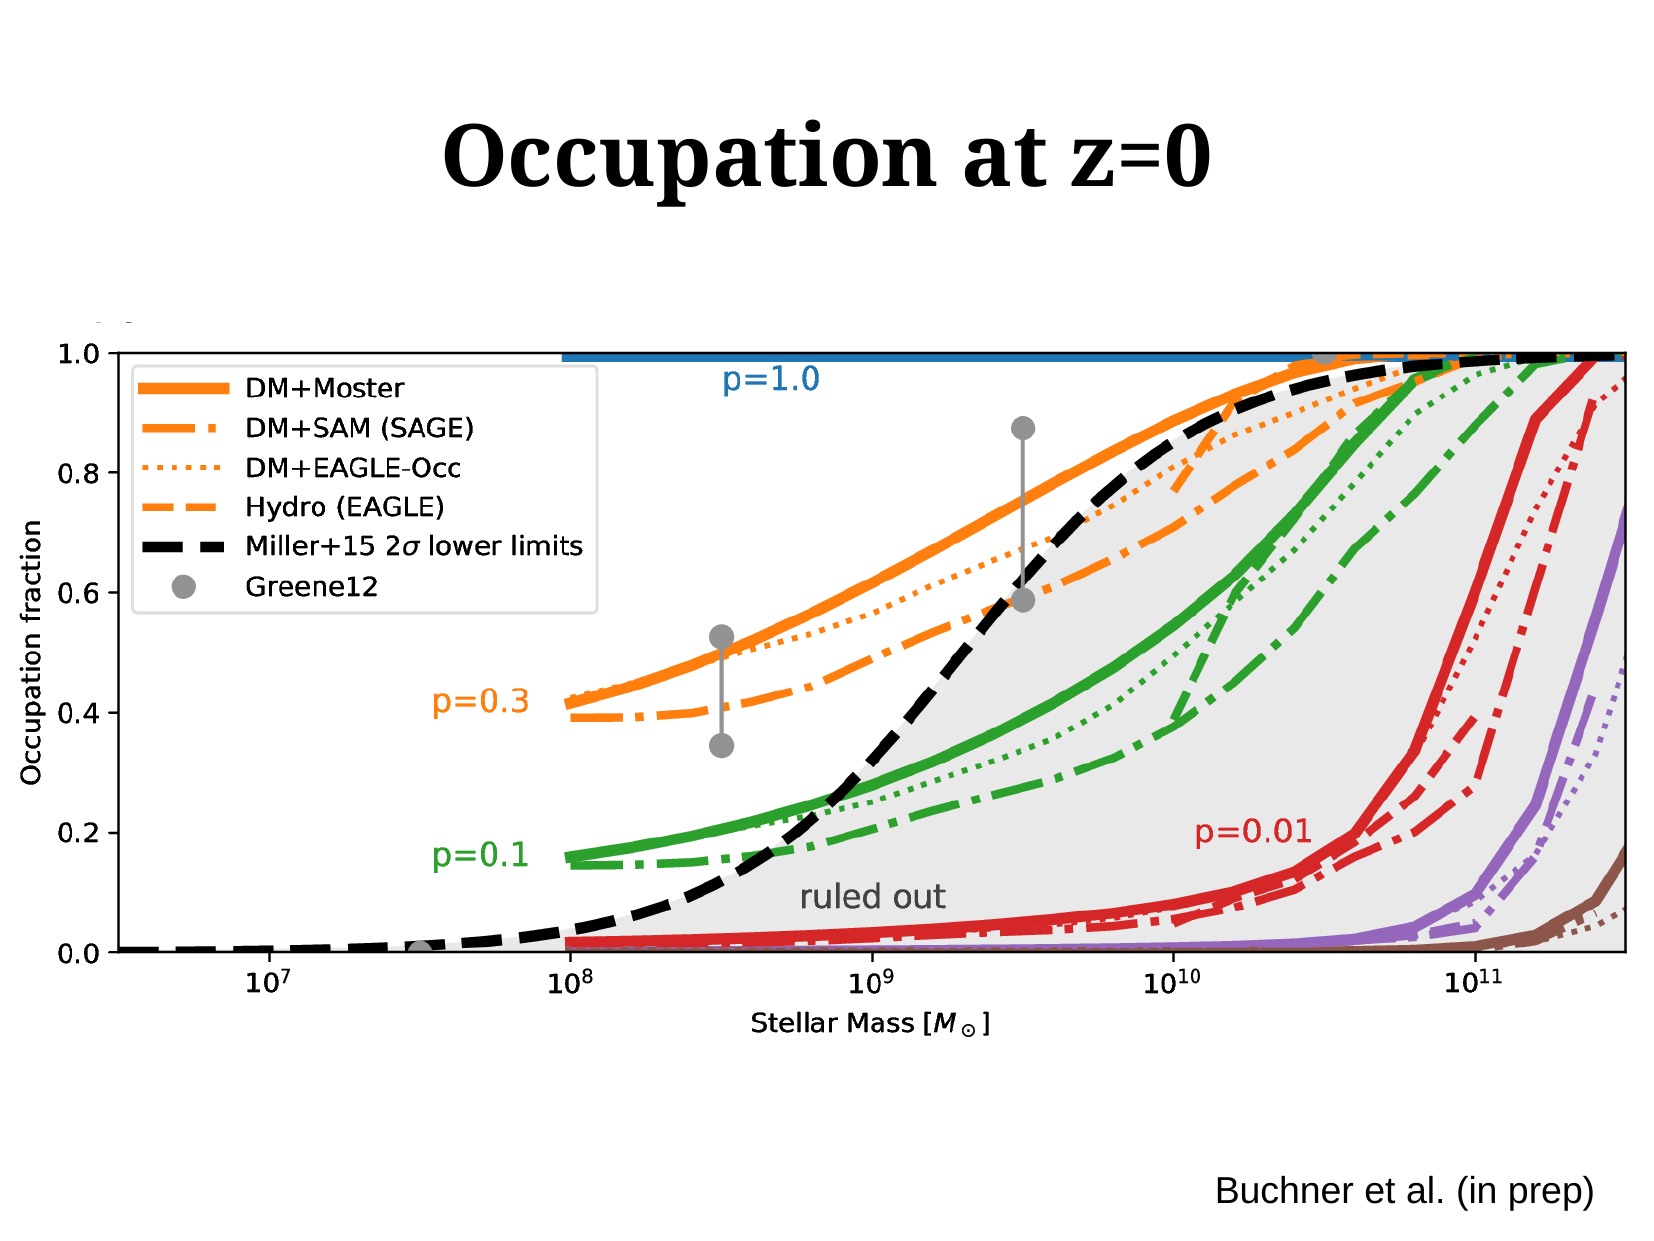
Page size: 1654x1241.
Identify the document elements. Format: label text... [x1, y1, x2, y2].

text_box Buchner et al. (in prep) [1200, 1162, 1613, 1220]
picture [0, 299, 1654, 1083]
title Occupation at z=0 [82, 49, 1571, 257]
